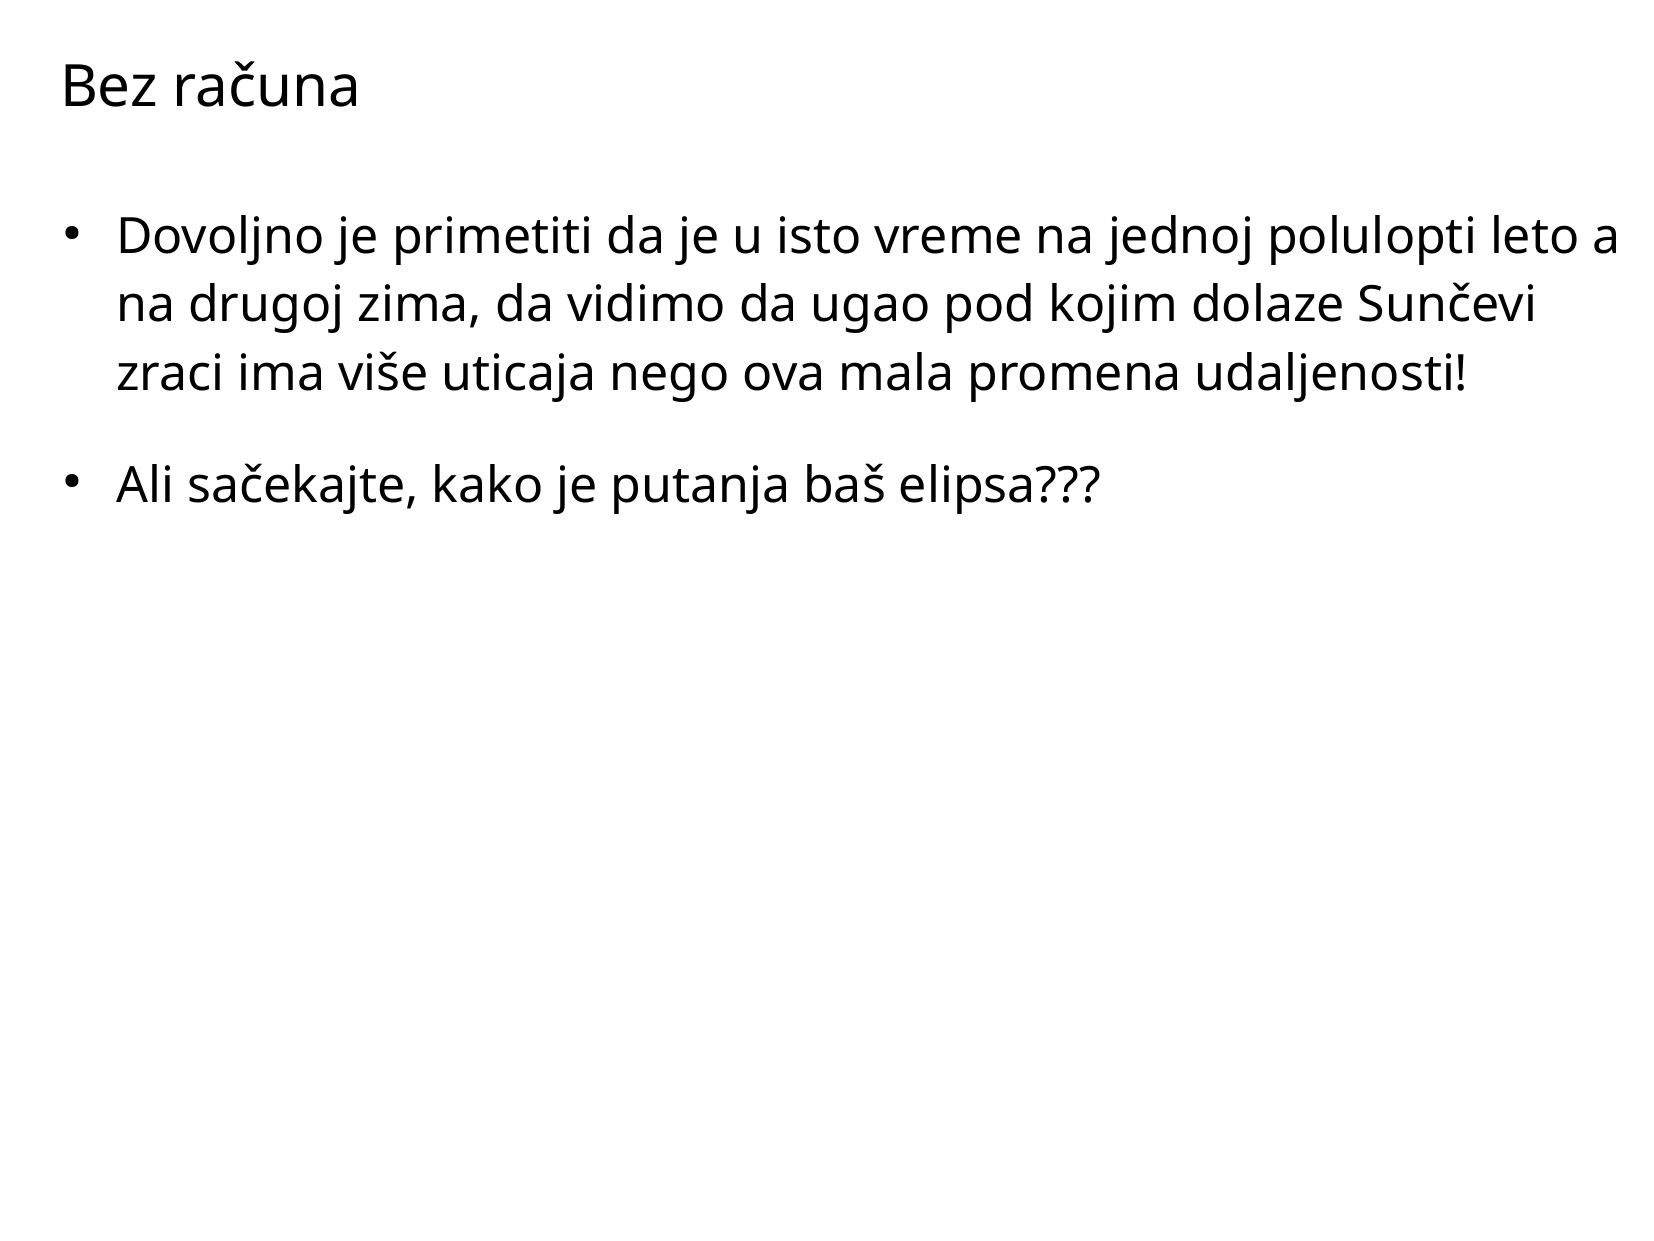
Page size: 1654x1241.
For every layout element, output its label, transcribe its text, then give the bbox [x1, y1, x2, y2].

list Dovoljno je primetiti da je u isto vreme na jednoj polulopti leto a na drugoj zima, da vidimo da ugao pod kojim dolaze Sunčevi zraci ima više uticaja nego ova mala promena udaljenosti! Ali sačekajte, kako je putanja baš elipsa??? [45, 199, 1635, 1173]
title Bez računa [59, 17, 1648, 150]
